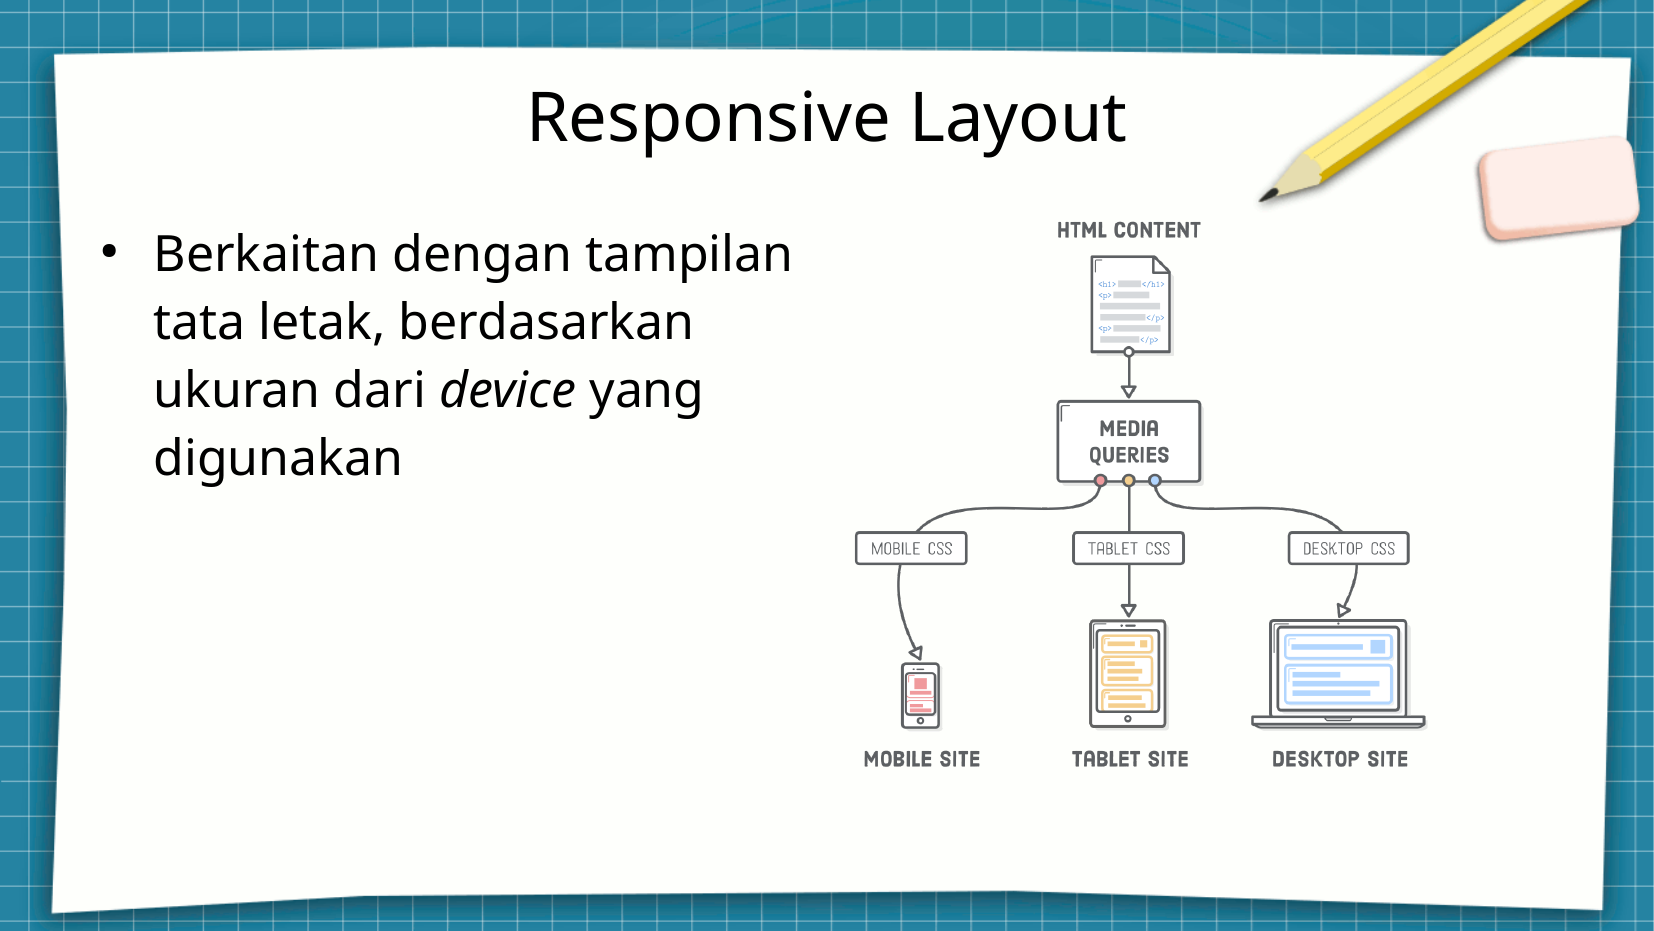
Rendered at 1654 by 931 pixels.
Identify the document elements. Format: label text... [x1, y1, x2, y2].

title Responsive Layout [82, 37, 1571, 193]
picture [0, 0, 1654, 931]
list Berkaitan dengan tampilan tata letak, berdasarkan ukuran dari device yang digunakan [82, 217, 825, 758]
